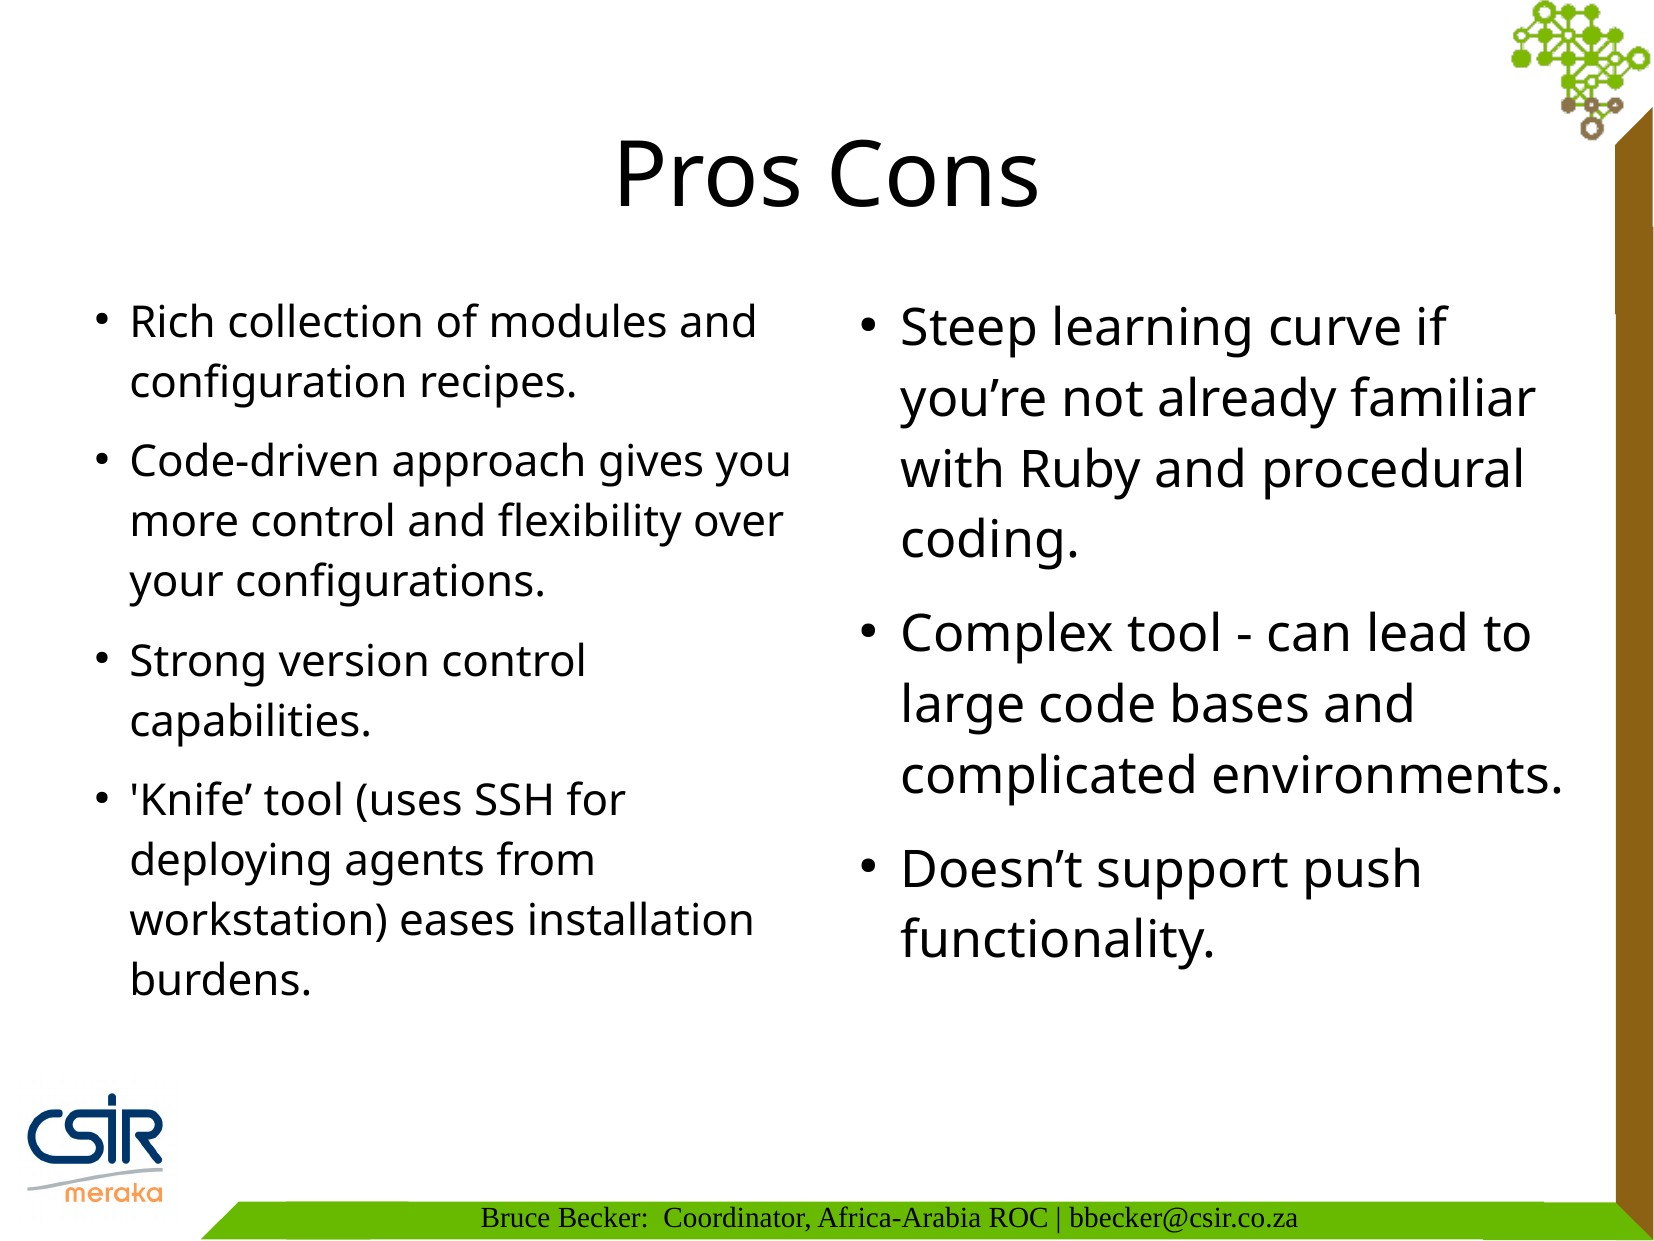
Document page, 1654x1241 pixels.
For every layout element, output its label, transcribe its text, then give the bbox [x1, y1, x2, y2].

picture [1503, 0, 1654, 144]
picture [12, 1074, 178, 1225]
list Steep learning curve if you’re not already familiar with Ruby and procedural coding. Complex tool - can lead to large code bases and complicated environments. Doesn’t support push functionality. [845, 290, 1572, 1010]
list Rich collection of modules and configuration recipes. Code-driven approach gives you more control and flexibility over your configurations. Strong version control capabilities. 'Knife’ tool (uses SSH for deploying agents from workstation) eases installation burdens. [82, 290, 809, 1010]
title Pros Cons [82, 67, 1571, 275]
